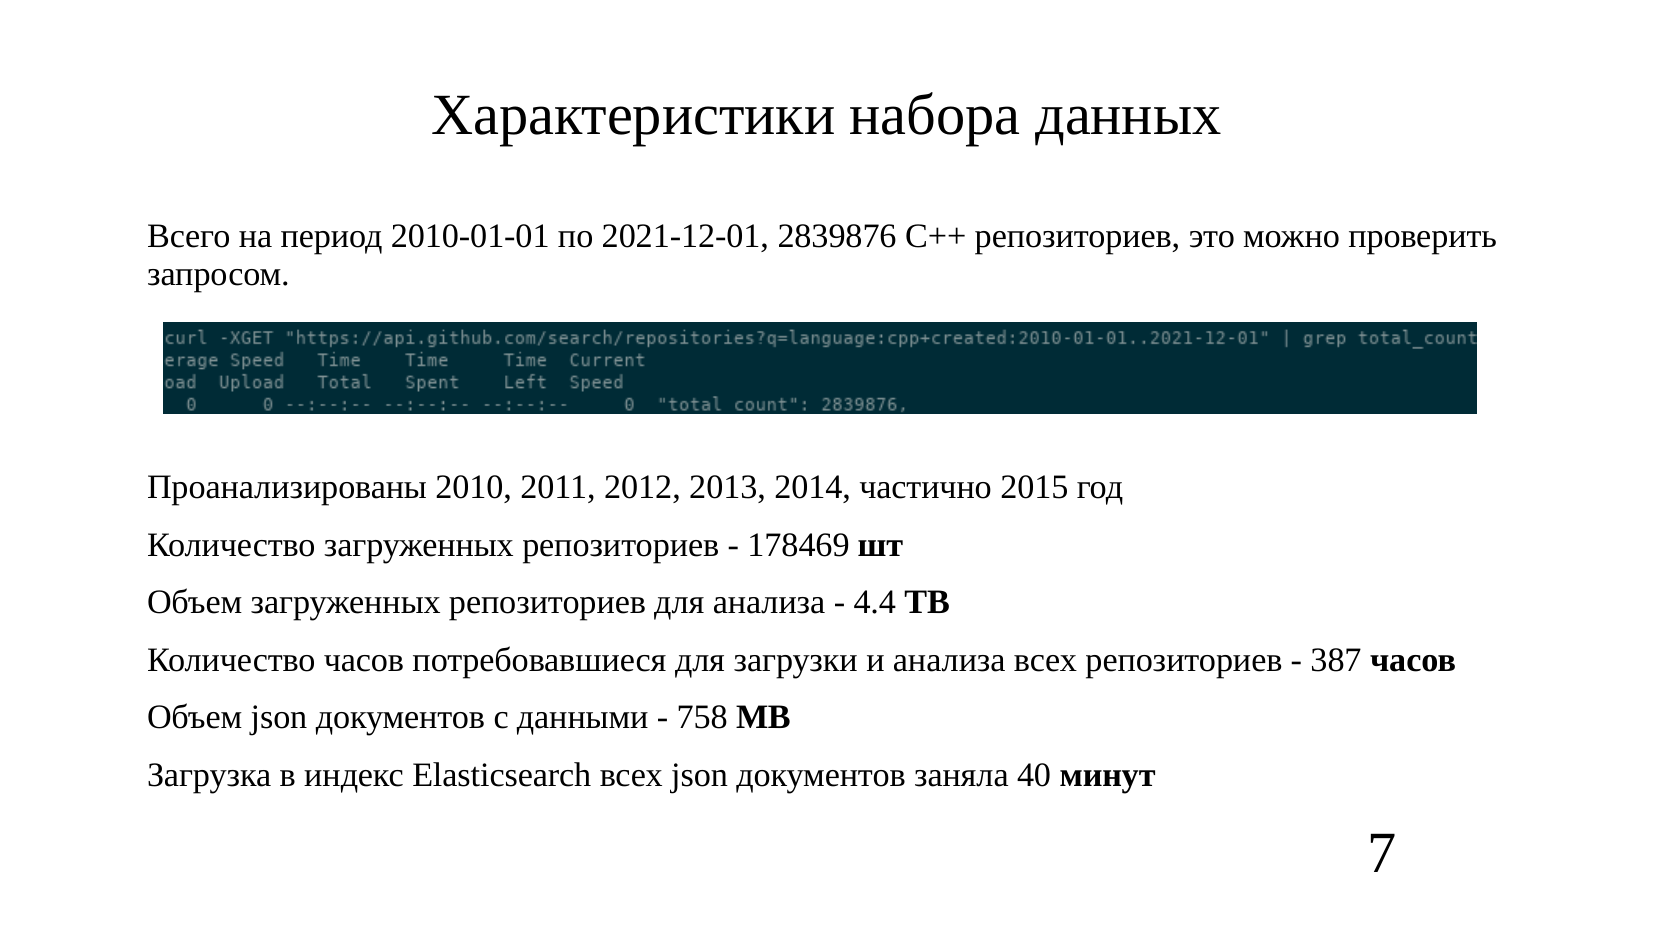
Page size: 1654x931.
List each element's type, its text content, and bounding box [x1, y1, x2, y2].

picture [627, 335, 633, 343]
picture [187, 398, 195, 410]
picture [165, 379, 173, 388]
picture [1207, 332, 1213, 344]
picture [318, 354, 327, 366]
picture [725, 335, 731, 344]
picture [484, 330, 491, 344]
picture [702, 335, 710, 344]
picture [517, 357, 546, 366]
picture [374, 332, 381, 345]
picture [340, 357, 359, 366]
picture [1447, 335, 1455, 344]
picture [1074, 332, 1082, 344]
picture [189, 335, 195, 343]
picture [887, 398, 896, 410]
picture [714, 397, 720, 410]
picture [1338, 335, 1345, 347]
picture [648, 335, 655, 347]
picture [669, 398, 677, 410]
picture [264, 331, 271, 343]
picture [263, 398, 272, 410]
picture [243, 357, 261, 369]
picture [1435, 335, 1444, 344]
picture [592, 379, 600, 388]
picture [779, 398, 786, 410]
picture [976, 332, 983, 344]
picture [351, 379, 360, 388]
picture [1469, 332, 1477, 344]
picture [187, 374, 195, 388]
picture [823, 398, 830, 410]
picture [570, 335, 579, 344]
picture [658, 335, 666, 344]
picture [734, 335, 743, 344]
picture [254, 331, 261, 344]
picture [1251, 332, 1257, 344]
picture [701, 401, 710, 410]
picture [384, 335, 392, 344]
picture [670, 335, 677, 344]
picture [582, 379, 589, 391]
picture [198, 357, 206, 369]
picture [866, 398, 874, 410]
picture [1359, 332, 1366, 344]
picture [1304, 335, 1312, 347]
picture [691, 332, 698, 344]
picture [715, 335, 721, 343]
picture [822, 335, 830, 347]
picture [298, 331, 305, 343]
picture [1317, 335, 1323, 343]
picture [506, 376, 513, 388]
picture [768, 401, 776, 410]
picture [1217, 332, 1224, 344]
picture [812, 335, 819, 344]
picture [790, 330, 797, 344]
picture [187, 357, 195, 366]
picture [537, 332, 545, 345]
picture [953, 335, 962, 344]
picture [594, 357, 601, 366]
picture [515, 335, 536, 344]
picture [549, 335, 556, 344]
picture [176, 379, 184, 388]
picture [604, 330, 611, 344]
picture [220, 376, 228, 388]
picture [1152, 332, 1159, 344]
picture [889, 335, 896, 344]
picture [341, 335, 348, 344]
picture [1043, 332, 1049, 344]
picture [1391, 335, 1400, 344]
picture [1381, 332, 1388, 344]
picture [178, 357, 185, 365]
picture [1161, 332, 1170, 344]
picture [1425, 335, 1432, 344]
picture [736, 401, 742, 410]
picture [1403, 330, 1410, 344]
picture [330, 335, 338, 346]
picture [900, 335, 907, 347]
picture [504, 354, 514, 366]
picture [264, 374, 283, 388]
picture [462, 330, 469, 343]
picture [681, 335, 688, 344]
picture [614, 374, 622, 388]
list Всего на период 2010-01-01 по 2021-12-01, 2839876 C++ репозиториев, это можно проверить запросом. Проанализированы 2010, 2011, 2012, 2013, 2014, частично 2015 год Количество загруженных репозиториев - 178469 шт Объем загруженных репозиториев для анализа - 4.4 TB Количество часов потребовавшиеся для загрузки и анализа всех репозиториев - 387 часов Объем json документов с данными - 758 MB Загрузка в индекс Elasticsearch всех json документов заняла 40 минут [82, 217, 1571, 798]
picture [933, 335, 939, 344]
picture [231, 354, 239, 366]
picture [745, 401, 754, 410]
picture [506, 335, 512, 344]
picture [528, 374, 545, 388]
picture [363, 332, 370, 345]
picture [166, 335, 173, 344]
picture [626, 357, 633, 366]
picture [450, 376, 458, 388]
picture [396, 335, 403, 347]
title <number> [637, 774, 1654, 931]
picture [582, 357, 589, 366]
picture [625, 398, 633, 410]
picture [440, 335, 447, 344]
picture [1030, 332, 1038, 344]
picture [209, 357, 217, 366]
picture [800, 335, 808, 344]
picture [231, 332, 239, 344]
picture [177, 335, 184, 344]
picture [680, 401, 688, 410]
picture [428, 379, 436, 388]
picture [252, 379, 261, 388]
picture [877, 398, 885, 410]
picture [614, 357, 622, 366]
picture [440, 379, 447, 388]
picture [583, 335, 590, 343]
picture [605, 357, 612, 366]
picture [1052, 332, 1060, 344]
picture [570, 354, 578, 366]
picture [319, 332, 326, 344]
picture [407, 335, 414, 344]
picture [199, 330, 205, 344]
picture [636, 354, 644, 366]
picture [866, 335, 874, 344]
picture [1238, 332, 1246, 344]
picture [515, 379, 524, 388]
picture [593, 335, 600, 344]
picture [845, 398, 852, 410]
picture [911, 335, 929, 347]
picture [406, 376, 414, 388]
picture [165, 357, 173, 366]
picture [944, 335, 952, 343]
picture [1107, 332, 1115, 344]
picture [473, 335, 480, 344]
picture [844, 335, 852, 344]
title Характеристики набора данных [82, 37, 1571, 193]
picture [427, 357, 447, 366]
picture [1369, 335, 1378, 344]
picture [1087, 331, 1093, 344]
picture [691, 398, 699, 410]
picture [1120, 331, 1126, 344]
picture [243, 374, 250, 388]
picture [318, 376, 328, 388]
picture [603, 379, 611, 388]
picture [428, 335, 436, 347]
picture [559, 335, 568, 344]
picture [1458, 335, 1465, 344]
picture [263, 352, 283, 366]
picture [747, 335, 754, 344]
picture [329, 379, 338, 388]
picture [450, 332, 458, 344]
picture [997, 330, 1006, 344]
picture [1020, 332, 1027, 344]
picture [1326, 335, 1334, 344]
picture [964, 335, 973, 344]
picture [340, 376, 348, 388]
picture [1173, 332, 1181, 344]
picture [570, 376, 578, 388]
picture [759, 331, 764, 340]
picture [418, 357, 425, 366]
picture [767, 335, 787, 347]
picture [406, 354, 415, 366]
picture [308, 332, 315, 344]
picture [636, 335, 644, 344]
picture [363, 374, 370, 388]
picture [855, 335, 863, 347]
picture [1185, 332, 1191, 344]
picture [834, 335, 841, 344]
picture [986, 335, 995, 344]
picture [757, 401, 765, 410]
picture [232, 379, 239, 391]
picture [855, 398, 863, 410]
picture [833, 398, 841, 410]
picture [418, 379, 425, 391]
picture [241, 332, 250, 344]
picture [615, 332, 622, 345]
picture [330, 357, 337, 366]
